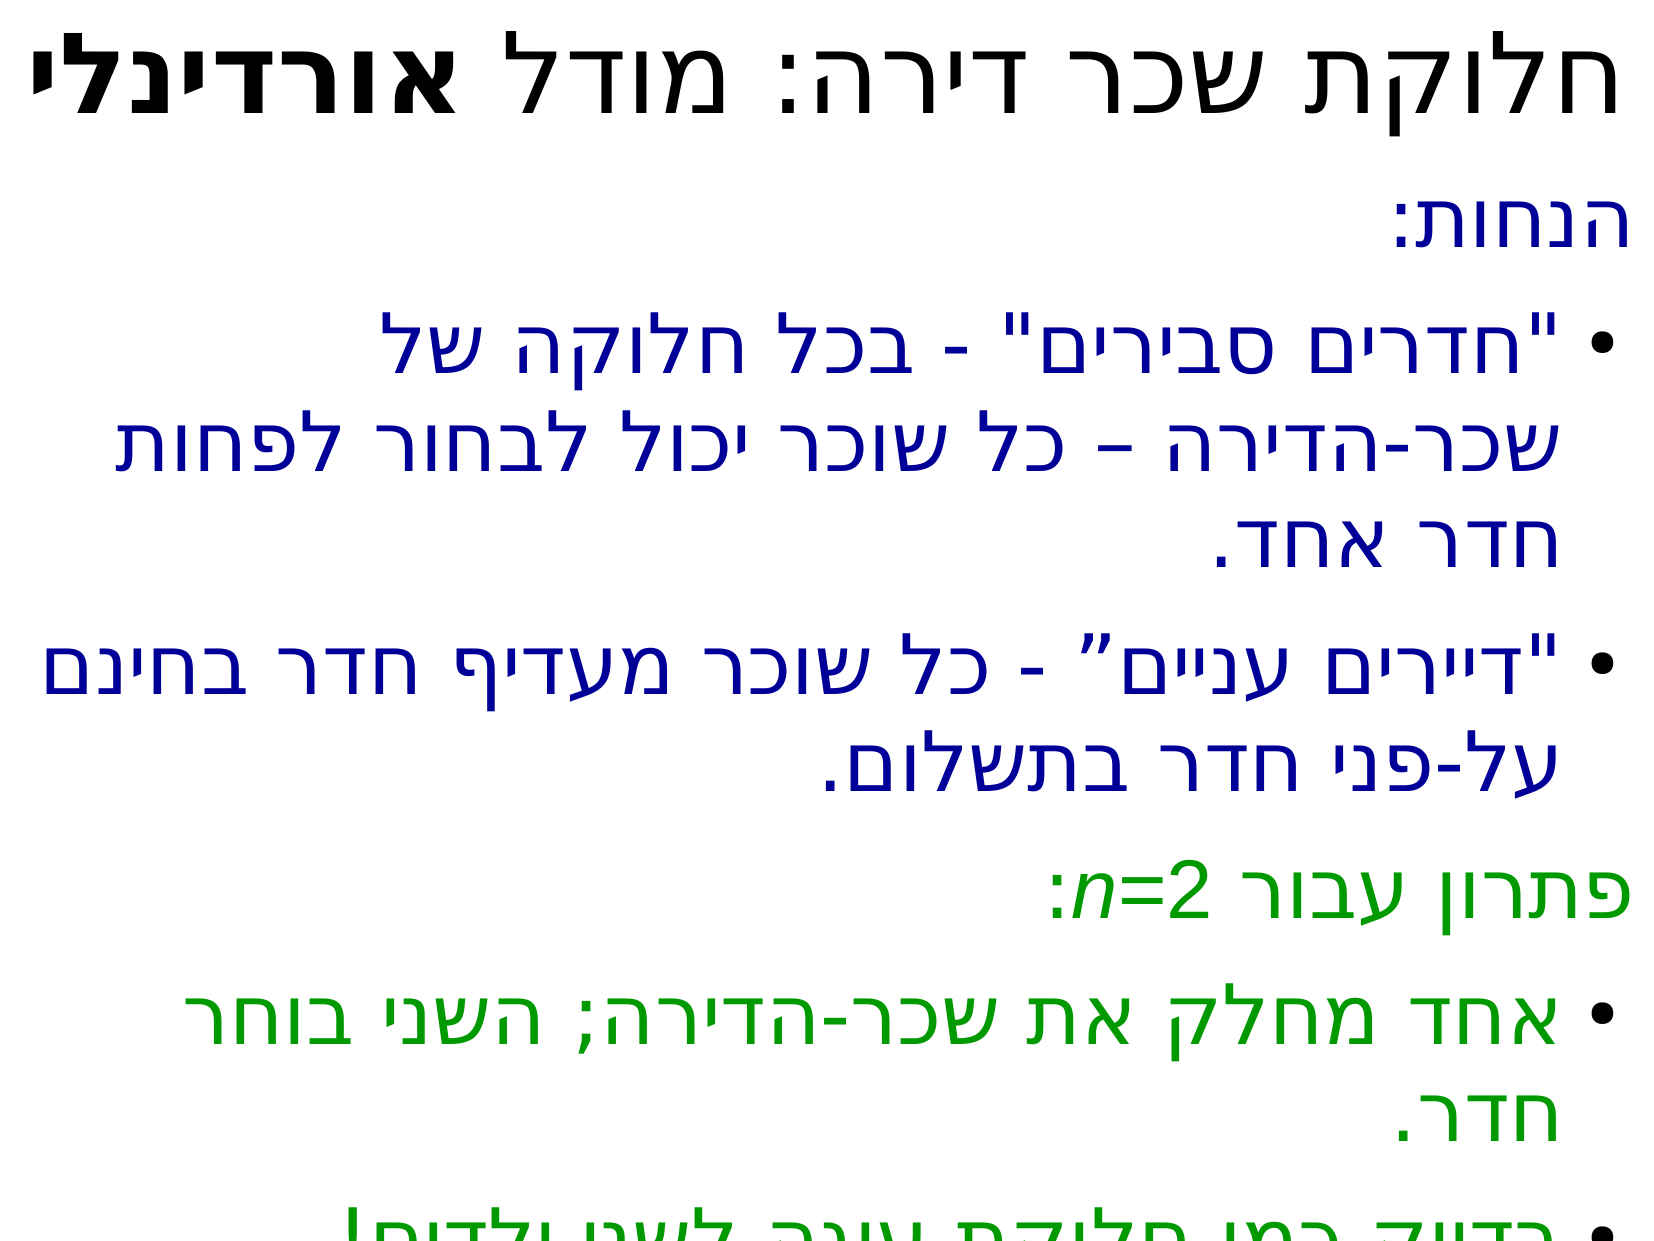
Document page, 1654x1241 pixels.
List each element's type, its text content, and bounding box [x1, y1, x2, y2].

list הנחות: "חדרים סבירים" - בכל חלוקה של שכר-הדירה – כל שוכר יכול לבחור לפחות חדר אחד. "דיירים עניים” - כל שוכר מעדיף חדר בחינם על-פני חדר בתשלום. פתרון עבור n=2: אחד מחלק את שכר-הדירה; השני בוחר חדר. בדיוק כמו חלוקת עוגה לשני ילדים! האם אפשר להכליל לשלושה או יותר? [15, 170, 1636, 1216]
title חלוקת שכר דירה: מודל אורדינלי [0, 0, 1654, 151]
